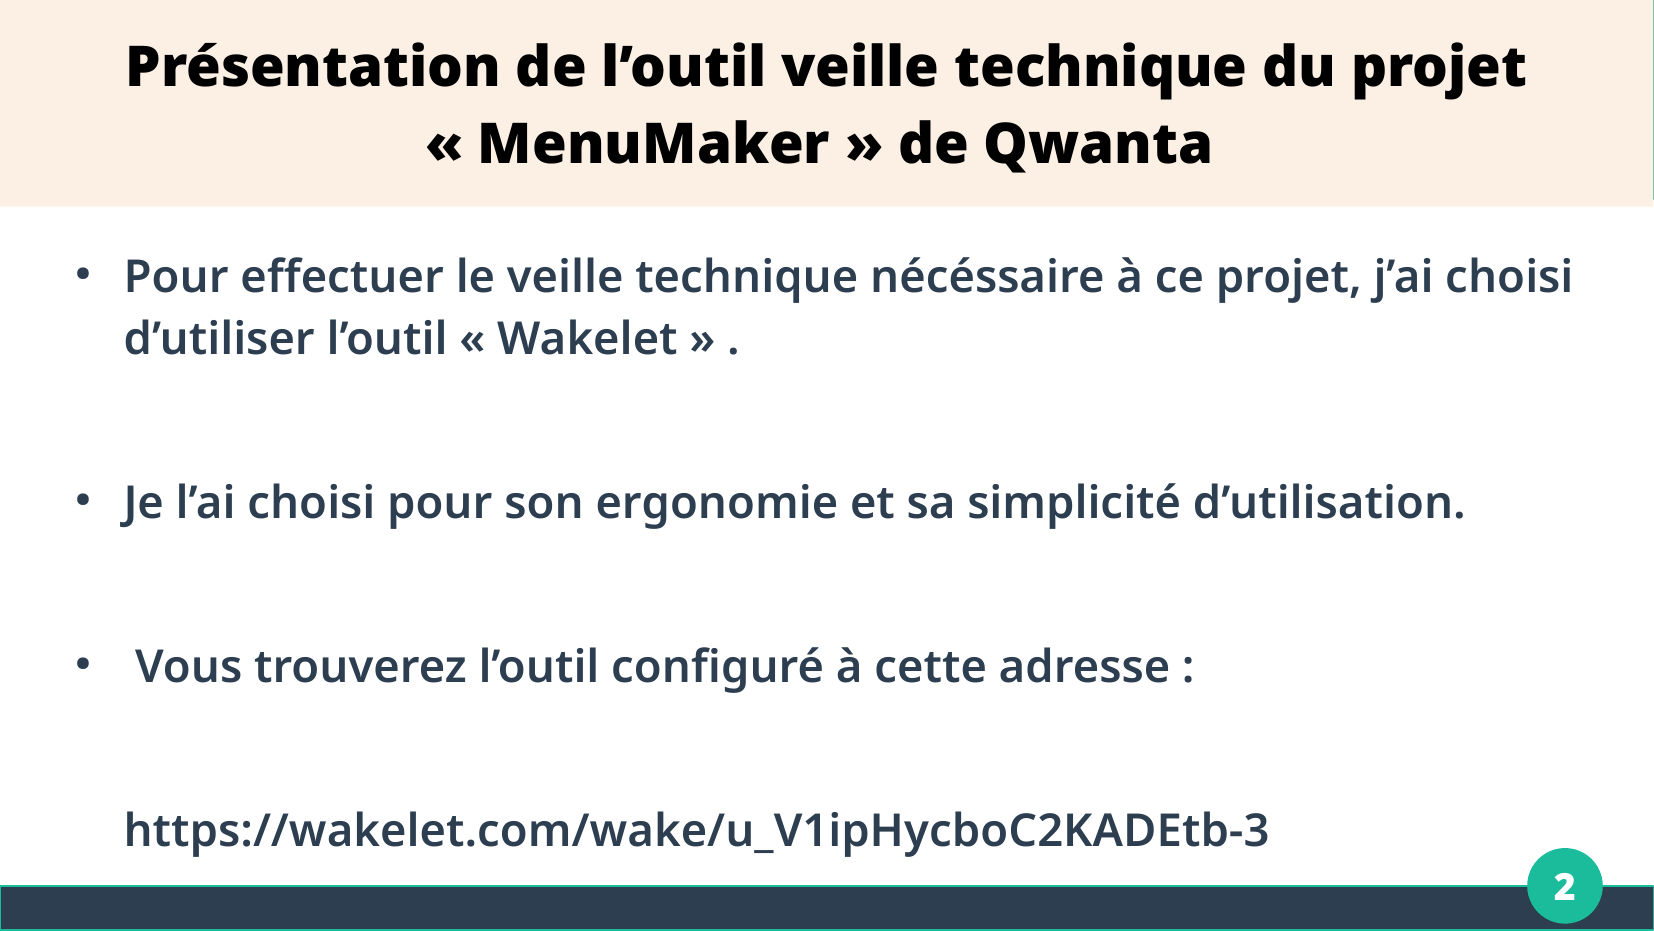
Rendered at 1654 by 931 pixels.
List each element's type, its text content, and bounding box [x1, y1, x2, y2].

title Présentation de l’outil veille technique du projet « MenuMaker » de Qwanta [0, 0, 1654, 207]
list Pour effectuer le veille technique nécéssaire à ce projet, j’ai choisi d’utiliser l’outil « Wakelet » . Je l’ai choisi pour son ergonomie et sa simplicité d’utilisation. Vous trouverez l’outil configuré à cette adresse : https://wakelet.com/wake/u_V1ipHycboC2KADEtb-3 [59, 243, 1595, 864]
